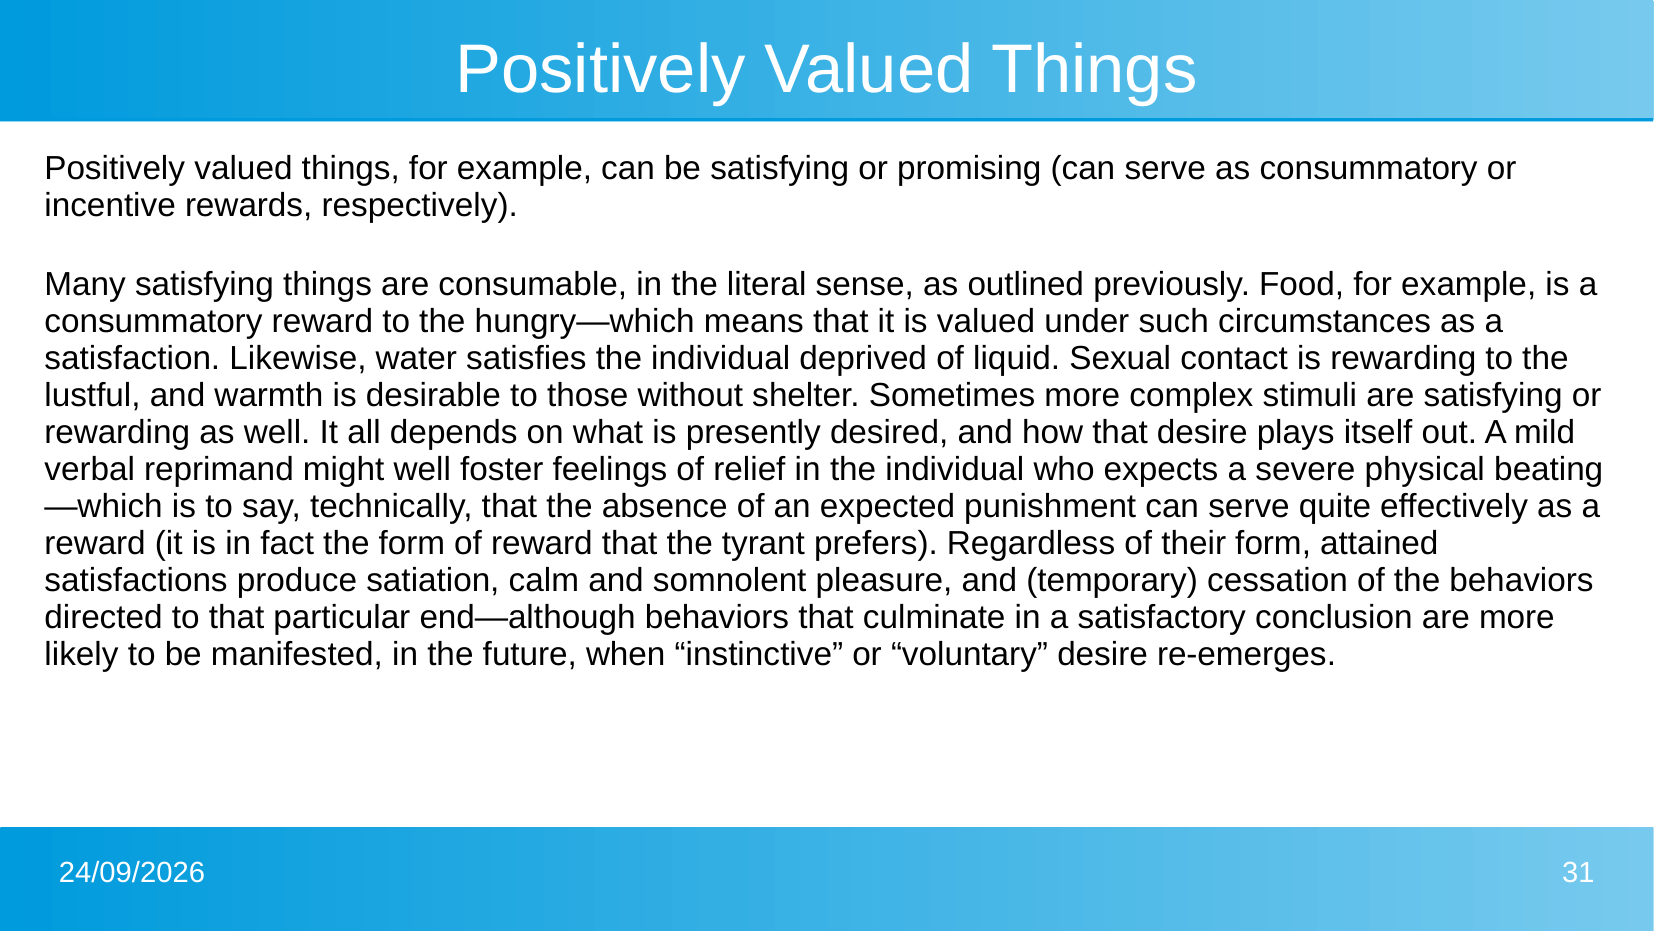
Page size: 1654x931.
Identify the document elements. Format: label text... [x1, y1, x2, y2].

text_box Positively valued things, for example, can be satisfying or promising (can serve as consummatory or incentive rewards, respectively). Many satisfying things are consumable, in the literal sense, as outlined previously. Food, for example, is a consummatory reward to the hungry—which means that it is valued under such circumstances as a satisfaction. Likewise, water satisfies the individual deprived of liquid. Sexual contact is rewarding to the lustful, and warmth is desirable to those without shelter. Sometimes more complex stimuli are satisfying or rewarding as well. It all depends on what is presently desired, and how that desire plays itself out. A mild verbal reprimand might well foster feelings of relief in the individual who expects a severe physical beating—which is to say, technically, that the absence of an expected punishment can serve quite effectively as a reward (it is in fact the form of reward that the tyrant prefers). Regardless of their form, attained satisfactions produce satiation, calm and somnolent pleasure, and (temporary) cessation of the behaviors directed to that particular end—although behaviors that culminate in a satisfactory conclusion are more likely to be manifested, in the future, when “instinctive” or “voluntary” desire re-emerges. [29, 141, 1625, 745]
title Positively Valued Things [59, 29, 1595, 108]
